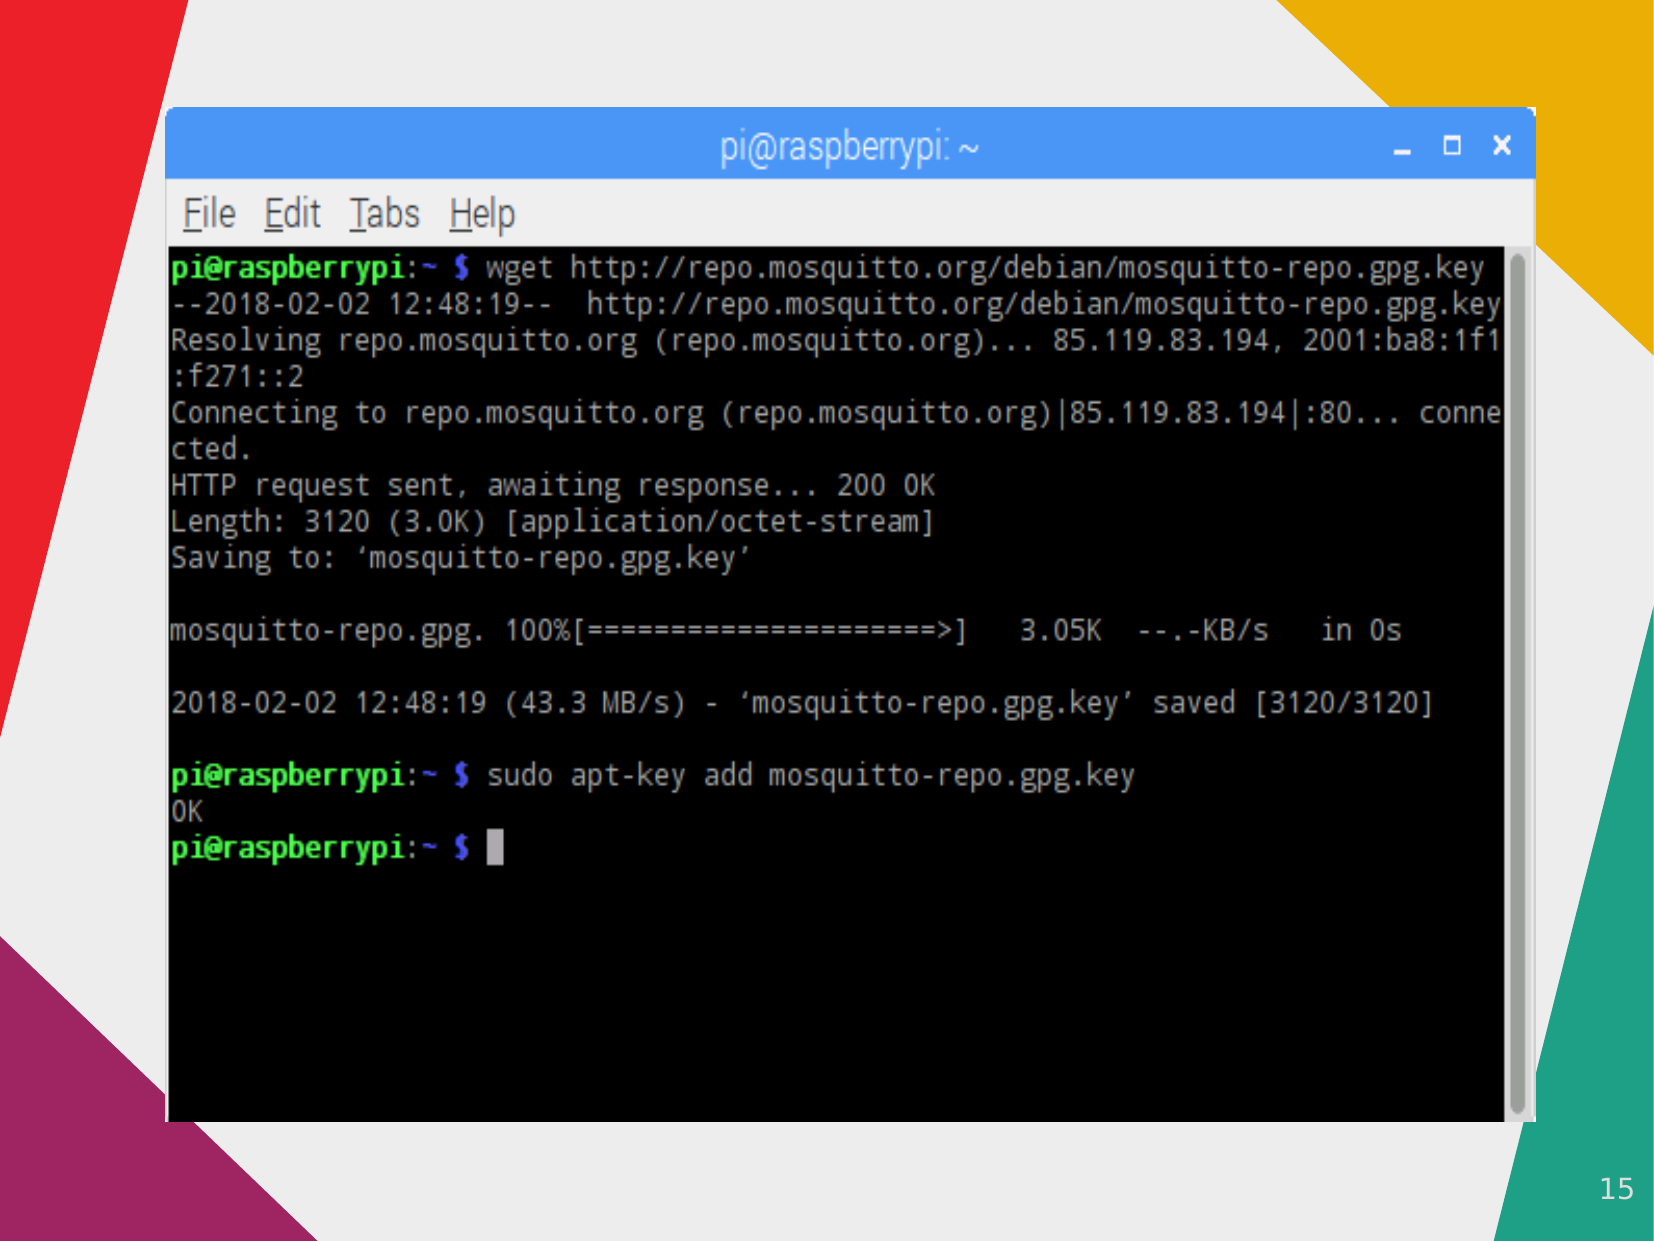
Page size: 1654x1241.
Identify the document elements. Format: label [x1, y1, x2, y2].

picture [165, 107, 1536, 1123]
